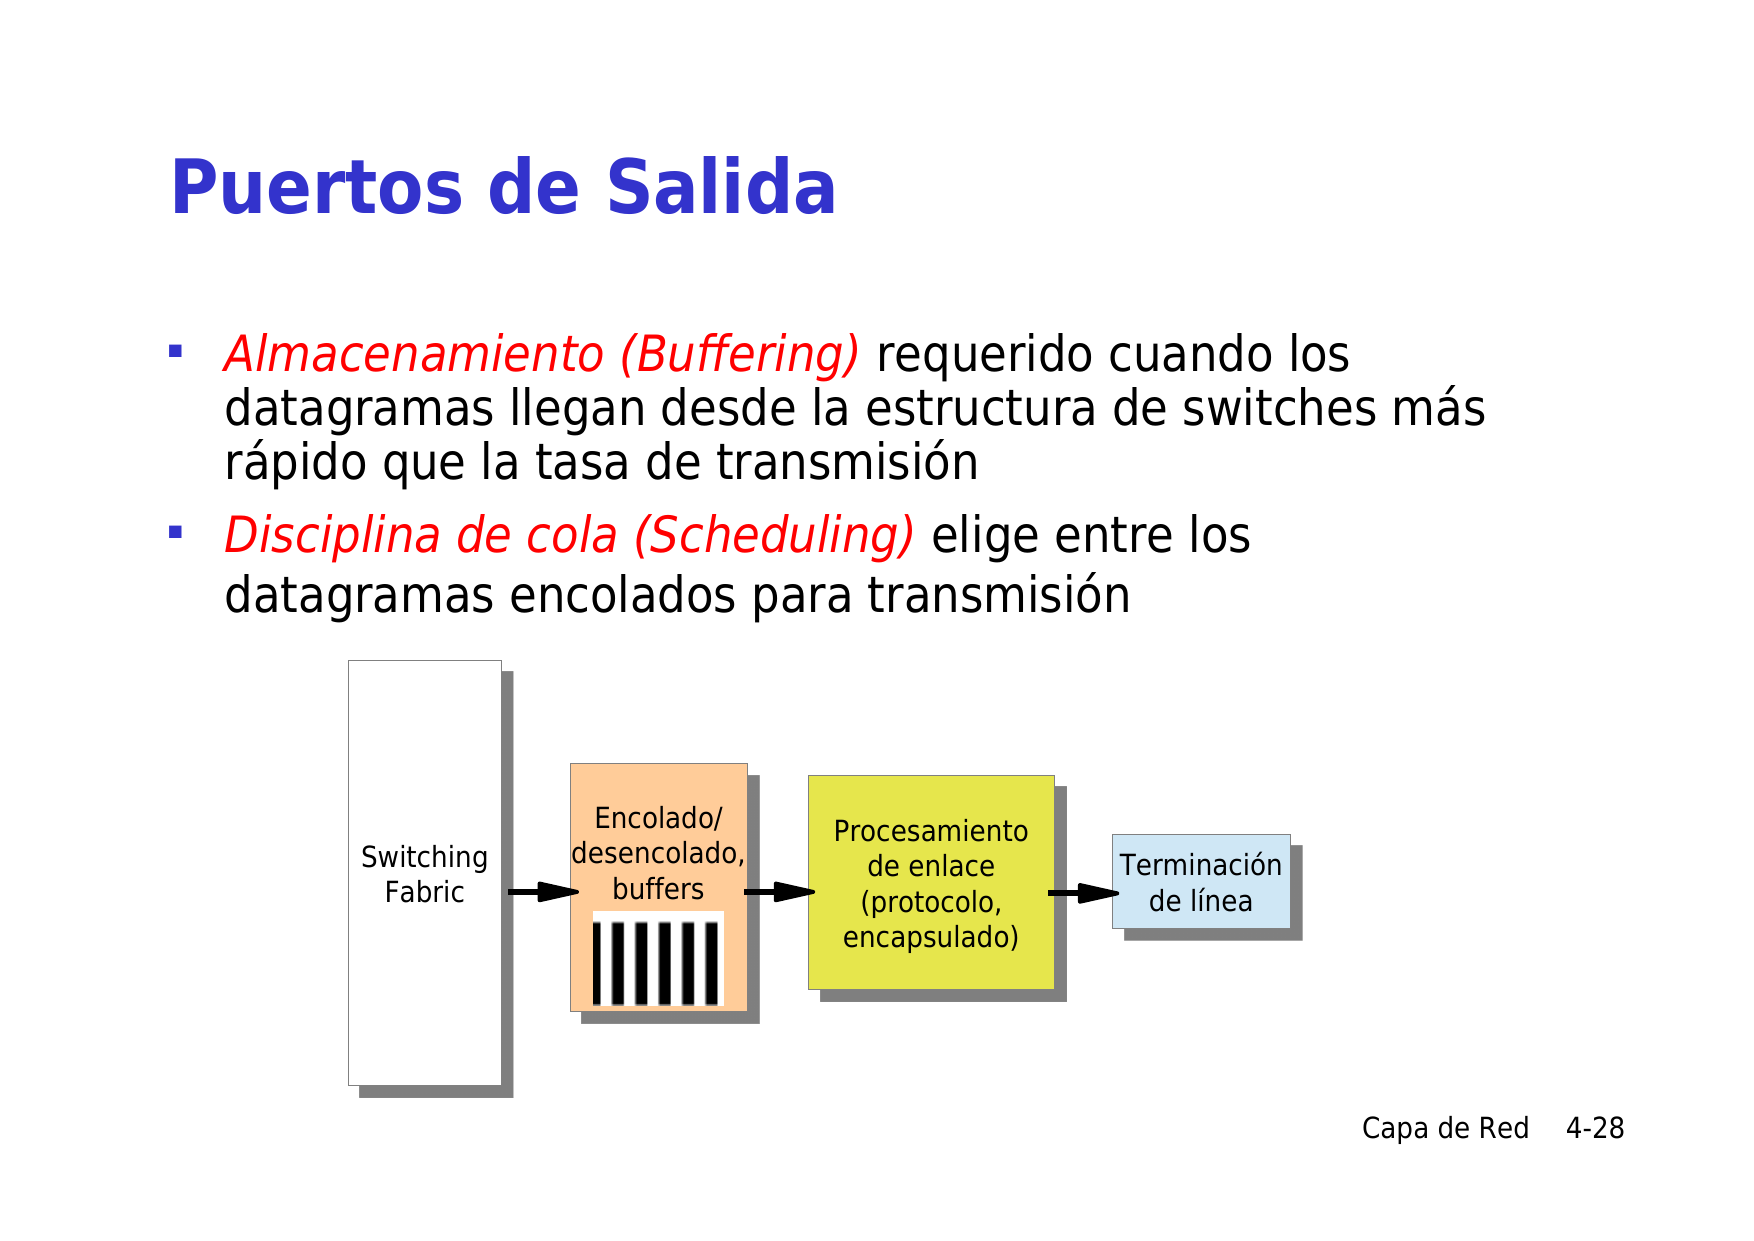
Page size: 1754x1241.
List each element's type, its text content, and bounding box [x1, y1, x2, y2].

text_box Switching Fabric [348, 660, 502, 1086]
text_box Terminación de línea [1112, 834, 1291, 929]
text_box Encolado/ desencolado, buffers [570, 763, 748, 1012]
text_box Procesamiento de enlace (protocolo, encapsulado) [808, 775, 1055, 990]
title Puertos de Salida [154, 82, 1545, 297]
picture [593, 911, 724, 1006]
list Almacenamiento (Buffering) requerido cuando los datagramas llegan desde la estructura de switches más rápido que la tasa de transmisión Disciplina de cola (Scheduling) elige entre los datagramas encolados para transmisión [154, 320, 1545, 632]
